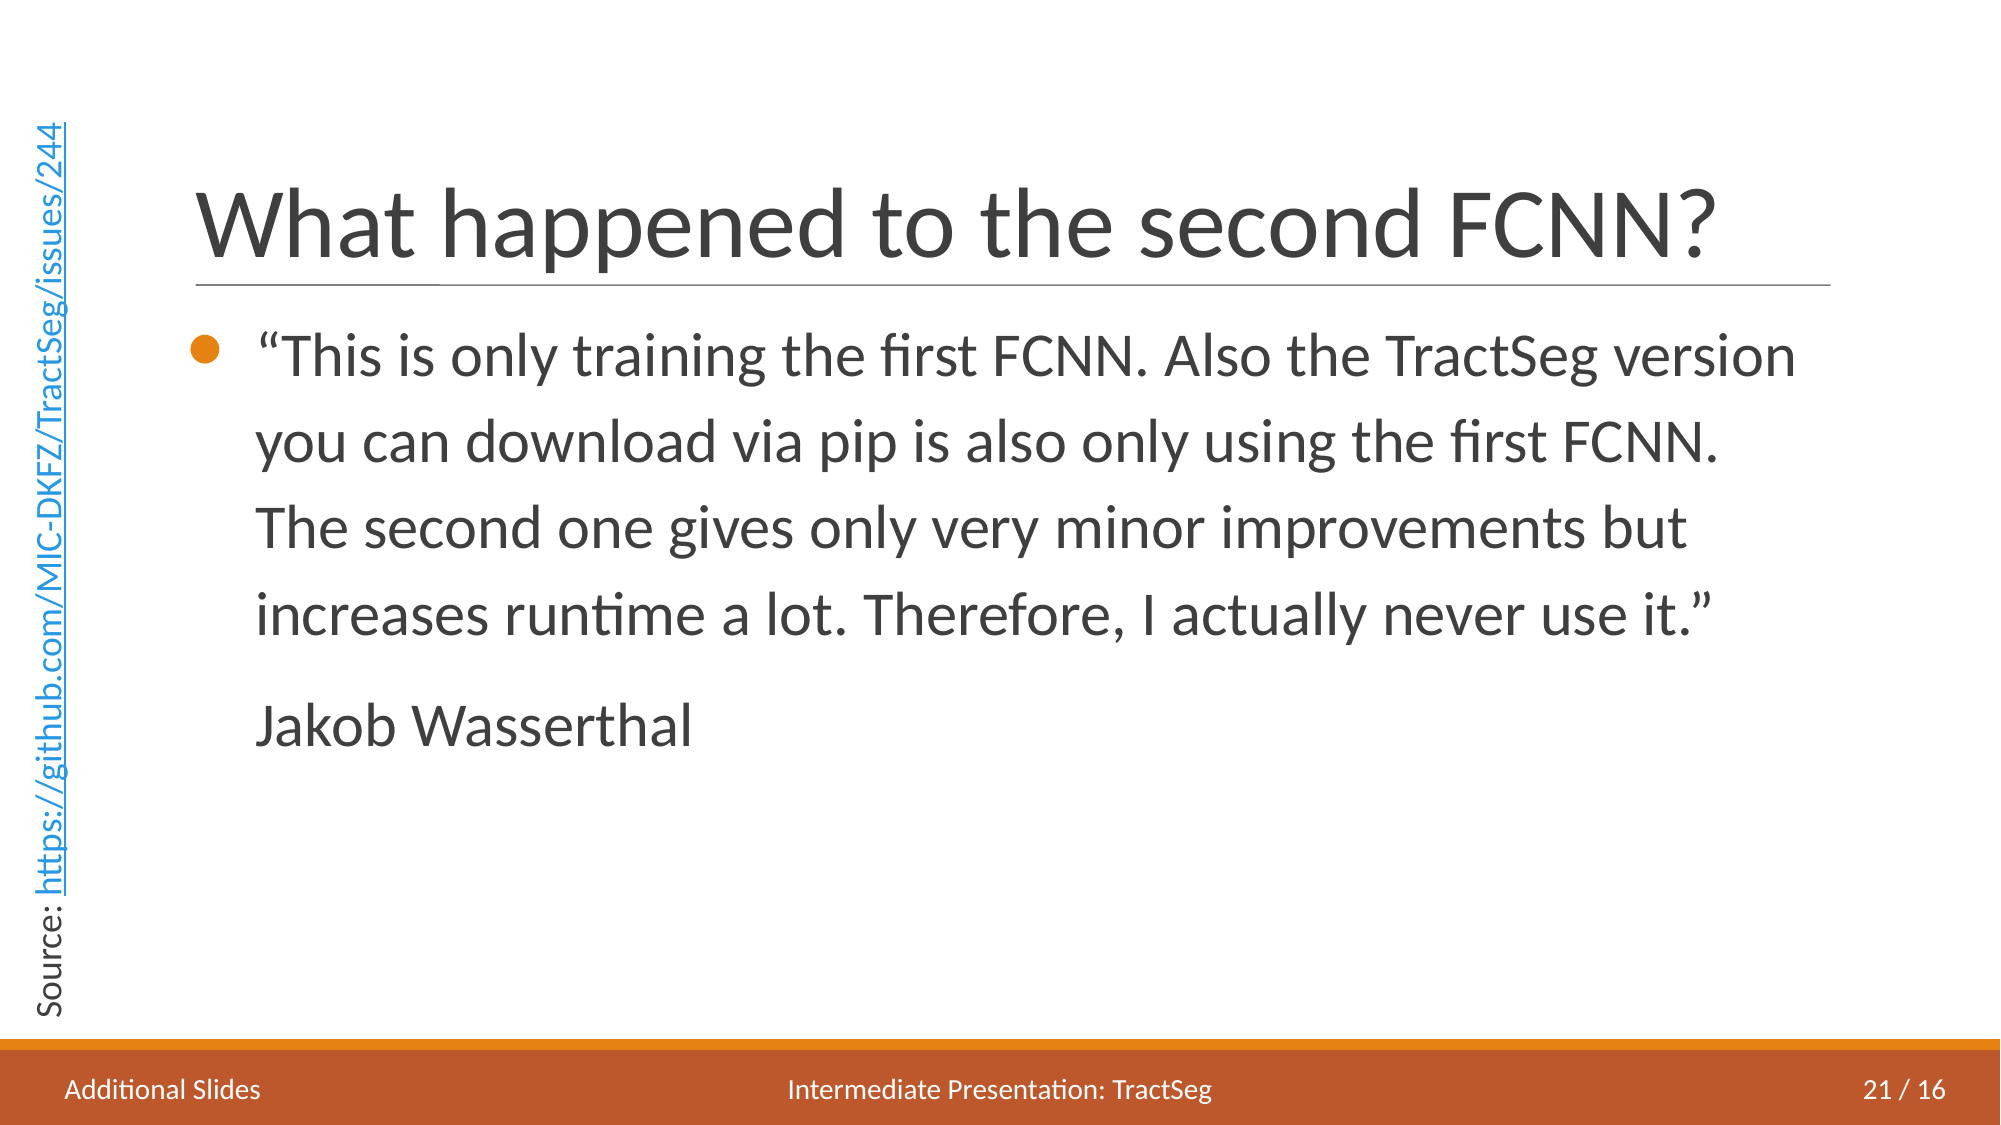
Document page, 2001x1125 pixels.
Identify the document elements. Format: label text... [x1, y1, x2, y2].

slide_number Additional Slides [49, 753, 356, 1125]
text_box Source: https://github.com/MIC-DKFZ/TractSeg/issues/244 [8, 105, 84, 1036]
list “This is only training the first FCNN. Also the TractSeg version you can download via pip is also only using the first FCNN. The second one gives only very minor improvements but increases runtime a lot. Therefore, I actually never use it.” Jakob Wasserthal [180, 302, 1830, 941]
slide_number 1 / 16 [1741, 753, 1962, 1125]
slide_number Intermediate Presentation: TractSeg [552, 753, 1448, 1125]
title What happened to the second FCNN? [180, 47, 1830, 285]
